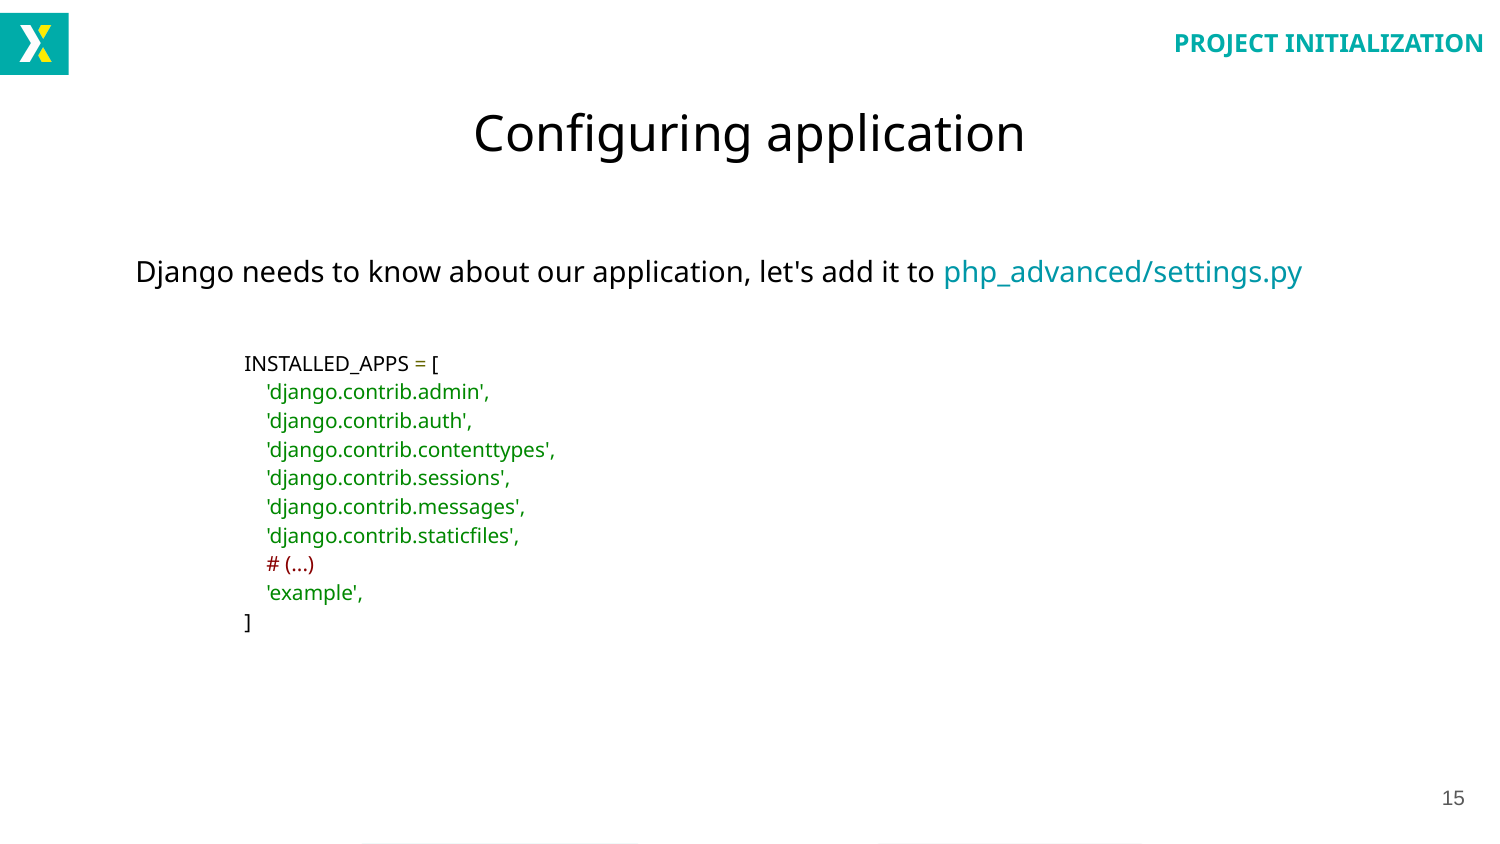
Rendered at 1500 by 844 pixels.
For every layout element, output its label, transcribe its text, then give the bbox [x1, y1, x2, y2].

text_box INSTALLED_APPS = [ 'django.contrib.admin', 'django.contrib.auth', 'django.contrib.contenttypes', 'django.contrib.sessions', 'django.contrib.messages', 'django.contrib.staticfiles', # (...) 'example', ] [229, 331, 1262, 754]
text_box Configuring application [115, 86, 1385, 181]
picture [17, 25, 54, 62]
slide_number <number> [1389, 764, 1480, 830]
text_box Django needs to know about our application, let's add it to php_advanced/settings.py [71, 220, 1367, 664]
